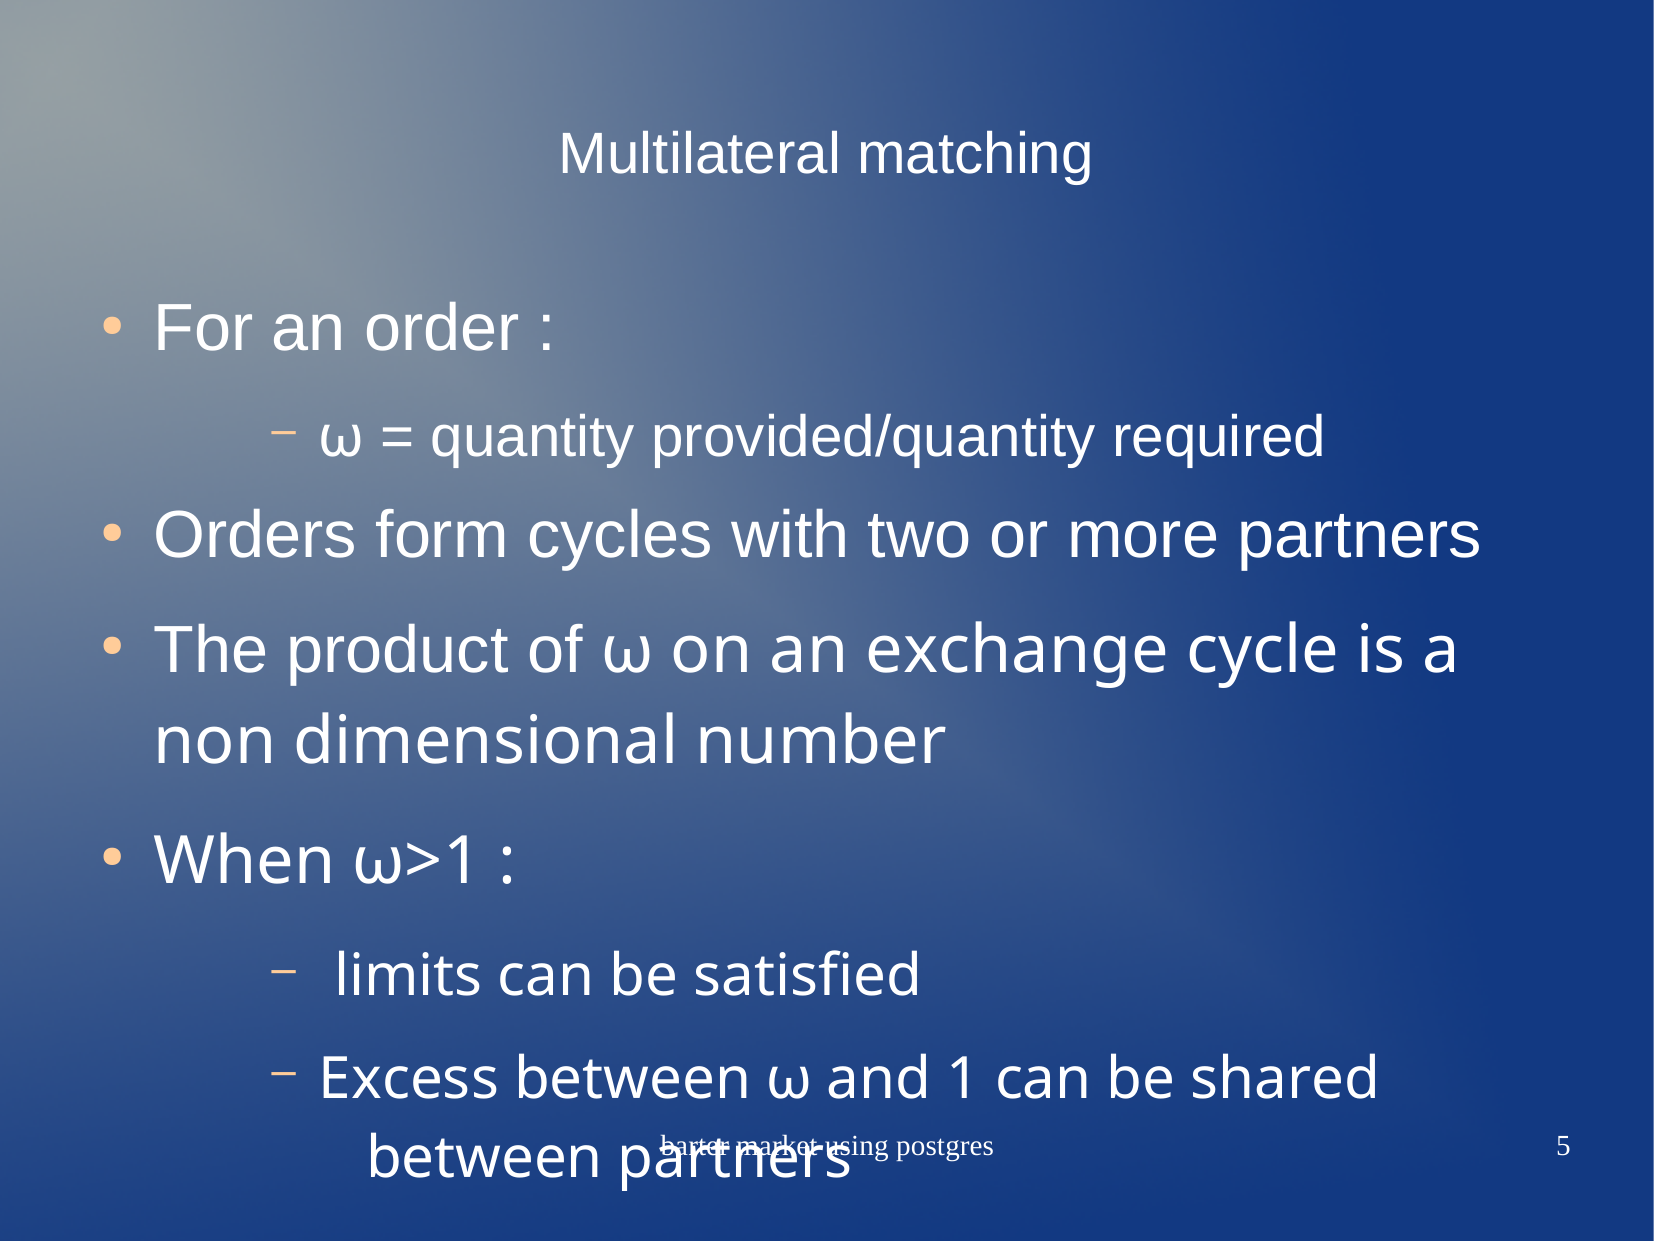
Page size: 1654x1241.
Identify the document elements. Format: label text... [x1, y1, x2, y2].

title Multilateral matching [82, 49, 1571, 257]
list For an order : ω = quantity provided/quantity required Orders form cycles with two or more partners The product of ω on an exchange cycle is a non dimensional number When ω>1 : limits can be satisfied Excess between ω and 1 can be shared between partners [82, 290, 1571, 1094]
picture [0, 0, 1654, 1241]
